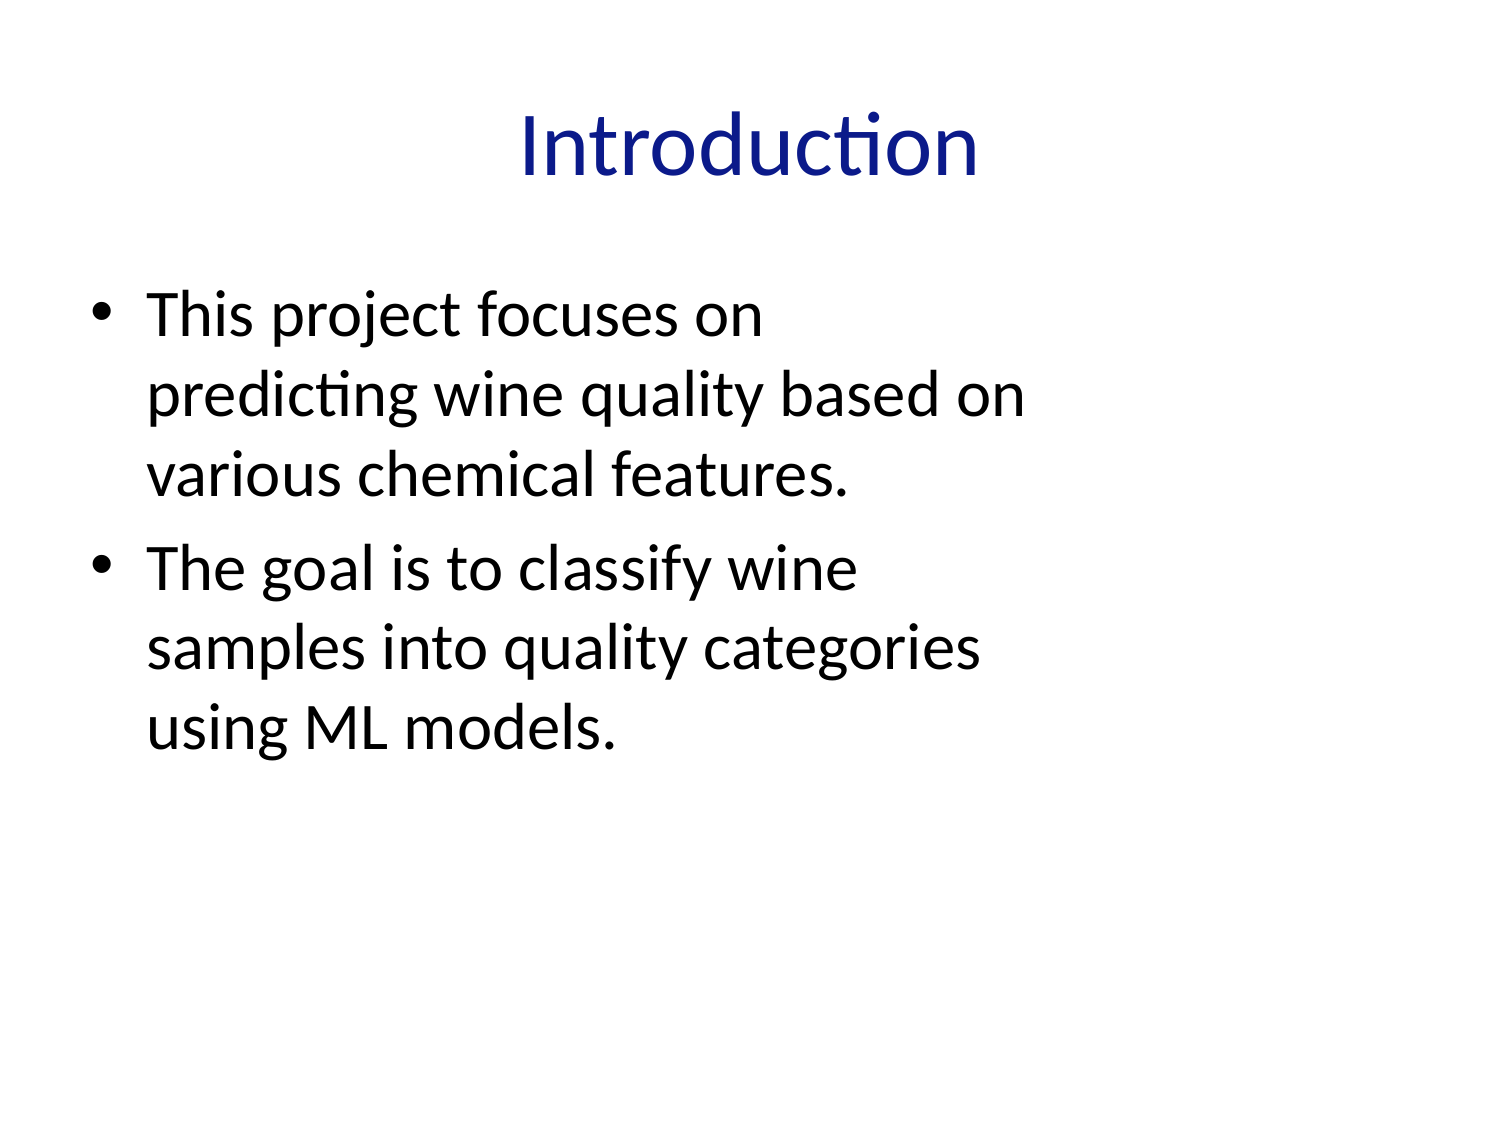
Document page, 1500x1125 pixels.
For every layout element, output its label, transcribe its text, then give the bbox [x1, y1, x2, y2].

title Introduction [75, 45, 1425, 233]
list This project focuses on predicting wine quality based on various chemical features. The goal is to classify wine samples into quality categories using ML models. [75, 262, 1051, 1005]
